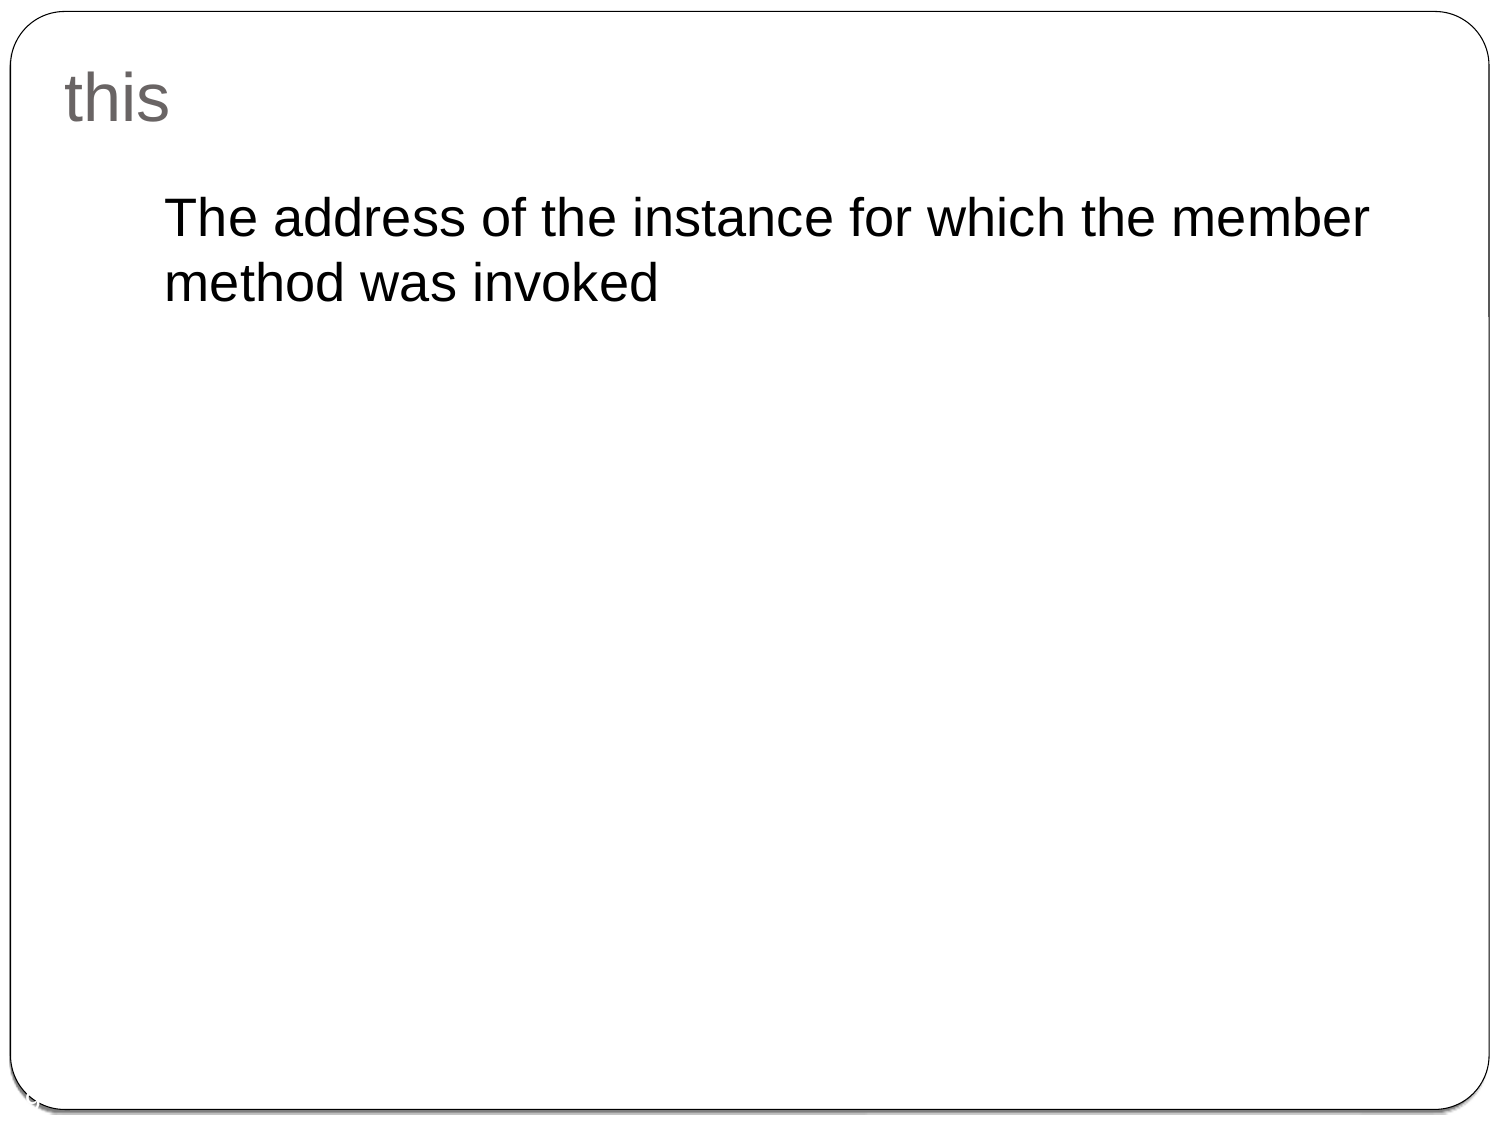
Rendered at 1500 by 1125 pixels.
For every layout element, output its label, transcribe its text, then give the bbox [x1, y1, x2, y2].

title this [50, 45, 1450, 150]
list The address of the instance for which the member method was invoked [150, 174, 1425, 925]
slide_number <number> [0, 1074, 50, 1125]
